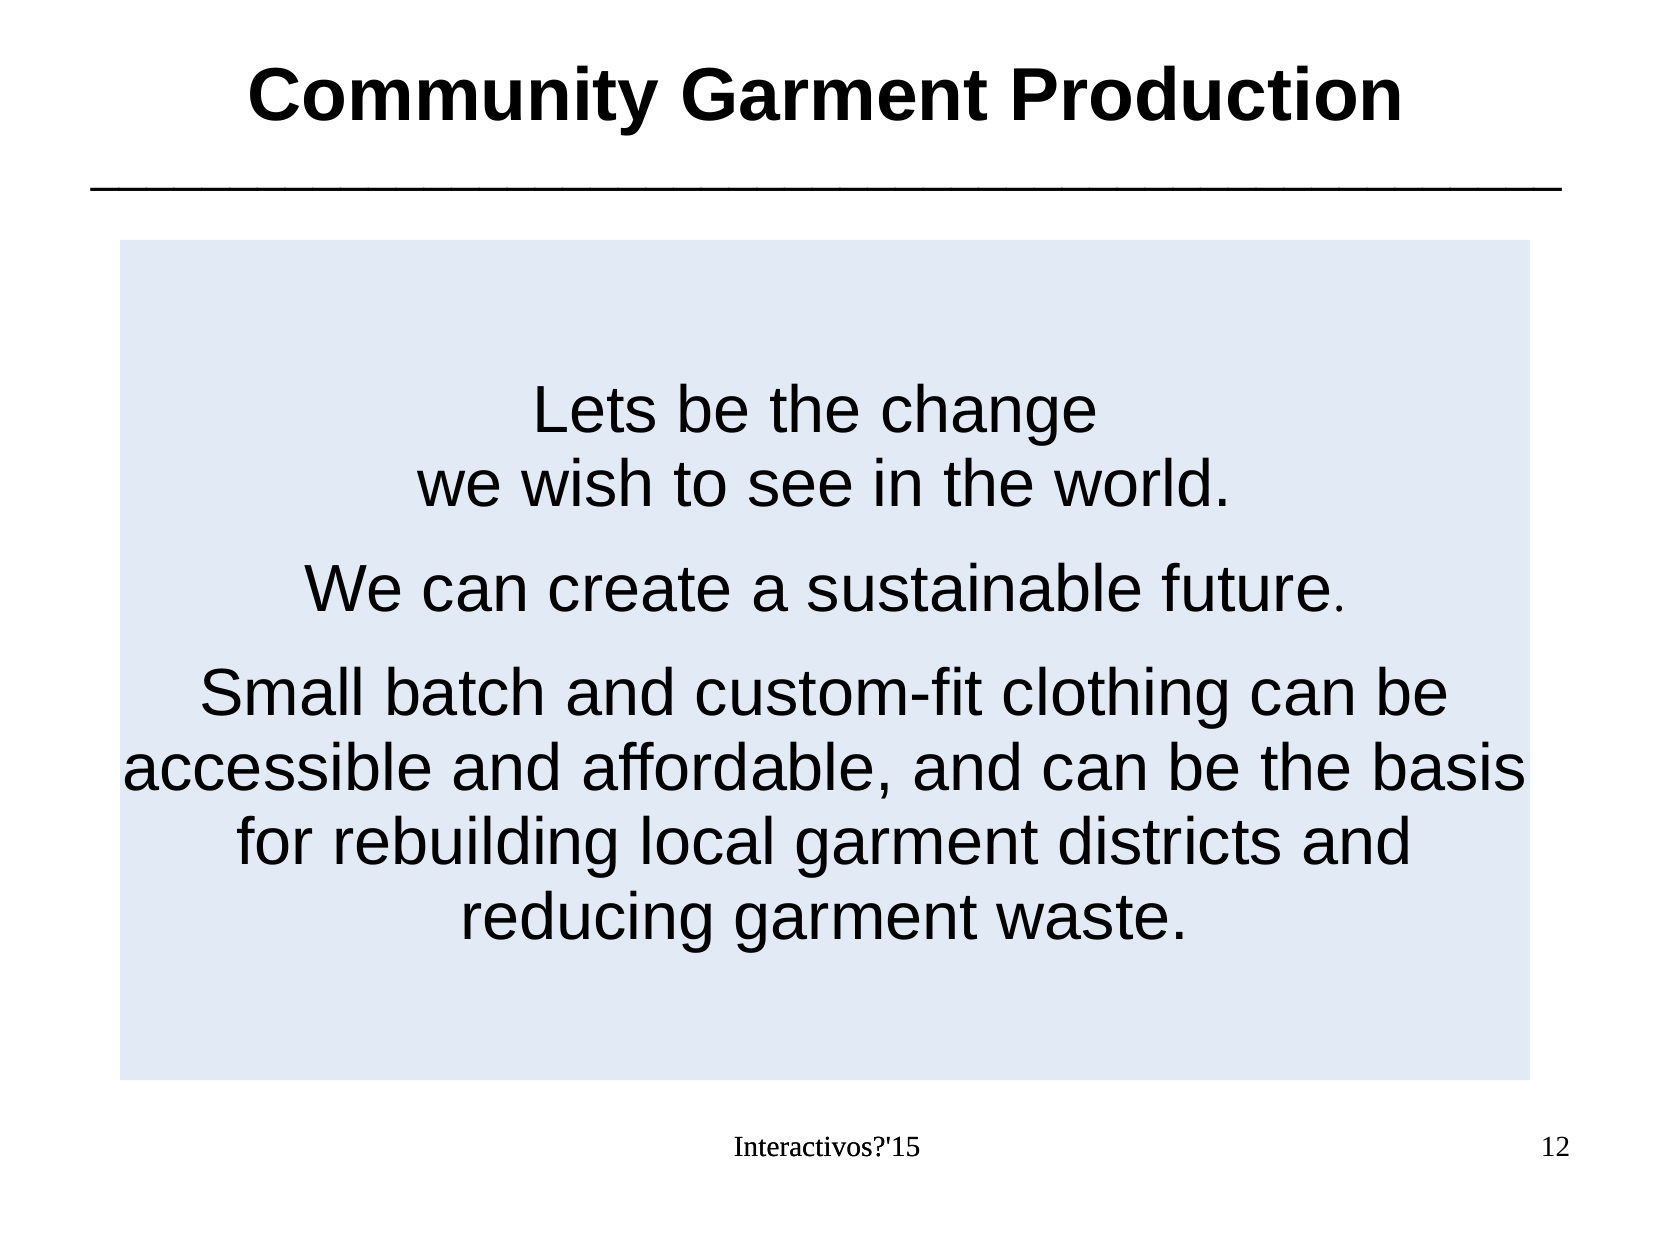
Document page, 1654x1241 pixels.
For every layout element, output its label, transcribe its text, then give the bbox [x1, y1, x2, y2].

picture [0, 0, 1654, 1241]
list Lets be the change we wish to see in the world. We can create a sustainable future. Small batch and custom-fit clothing can be accessible and affordable, and can be the basis for rebuilding local garment districts and reducing garment waste. [120, 239, 1531, 1081]
title Community Garment Production _____________________________________________________ [82, 49, 1571, 196]
